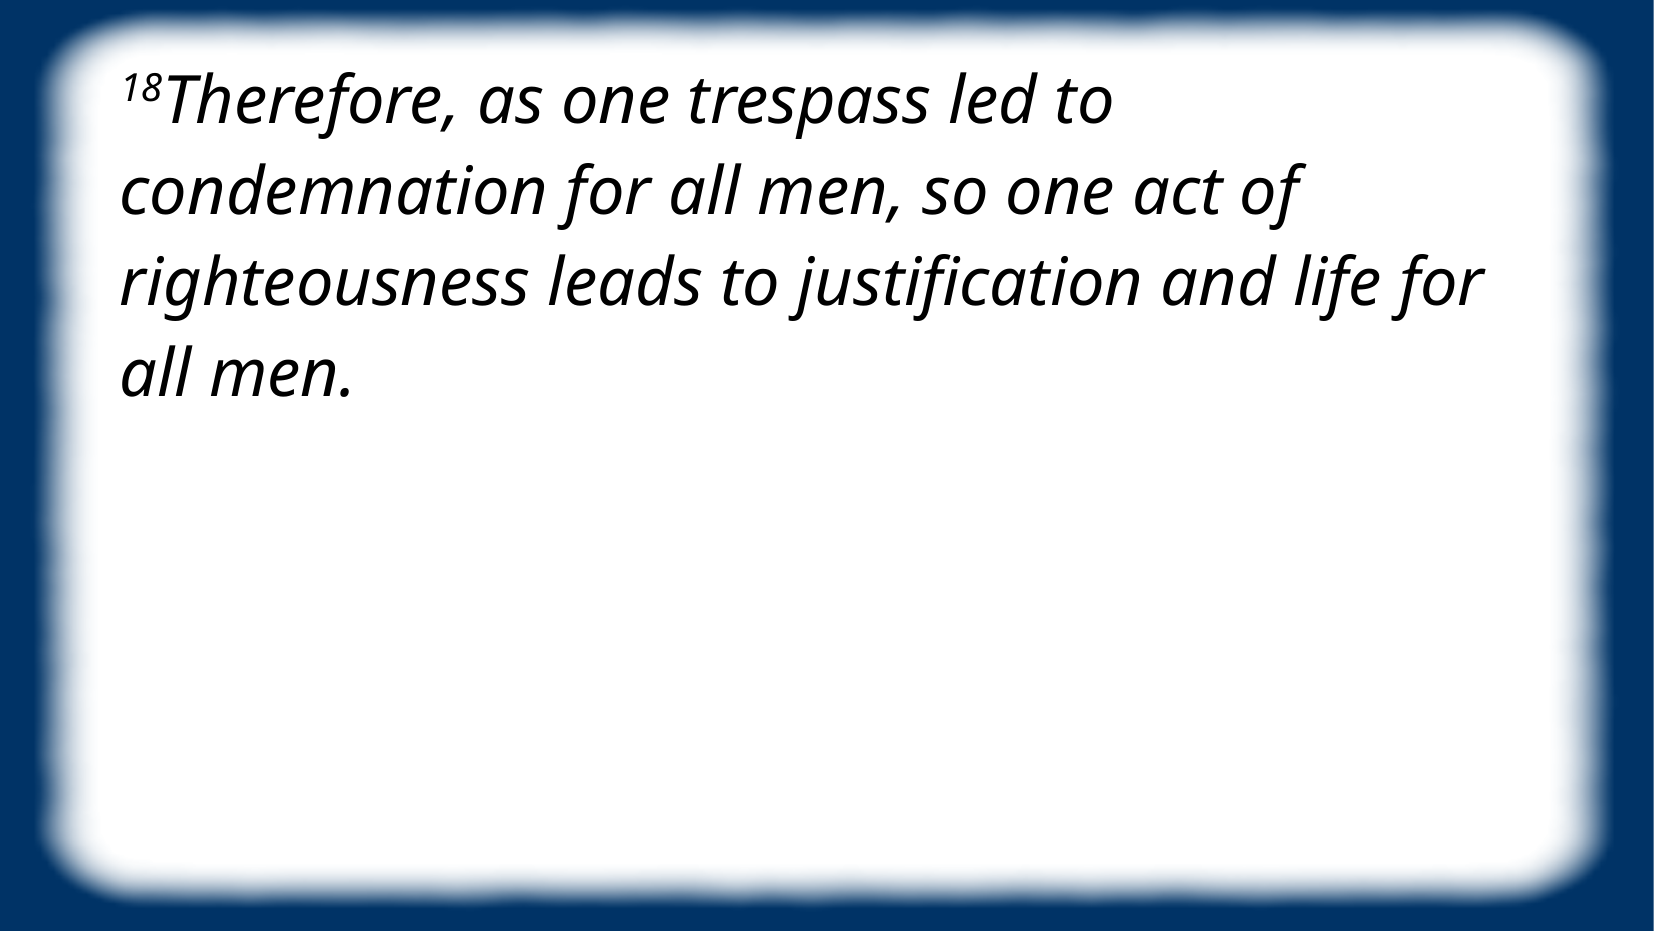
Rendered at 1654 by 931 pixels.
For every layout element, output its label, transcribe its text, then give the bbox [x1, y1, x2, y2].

text_box 18Therefore, as one trespass led to condemnation for all men, so one act of righteousness leads to justification and life for all men. [105, 45, 1561, 415]
picture [0, 0, 1654, 931]
